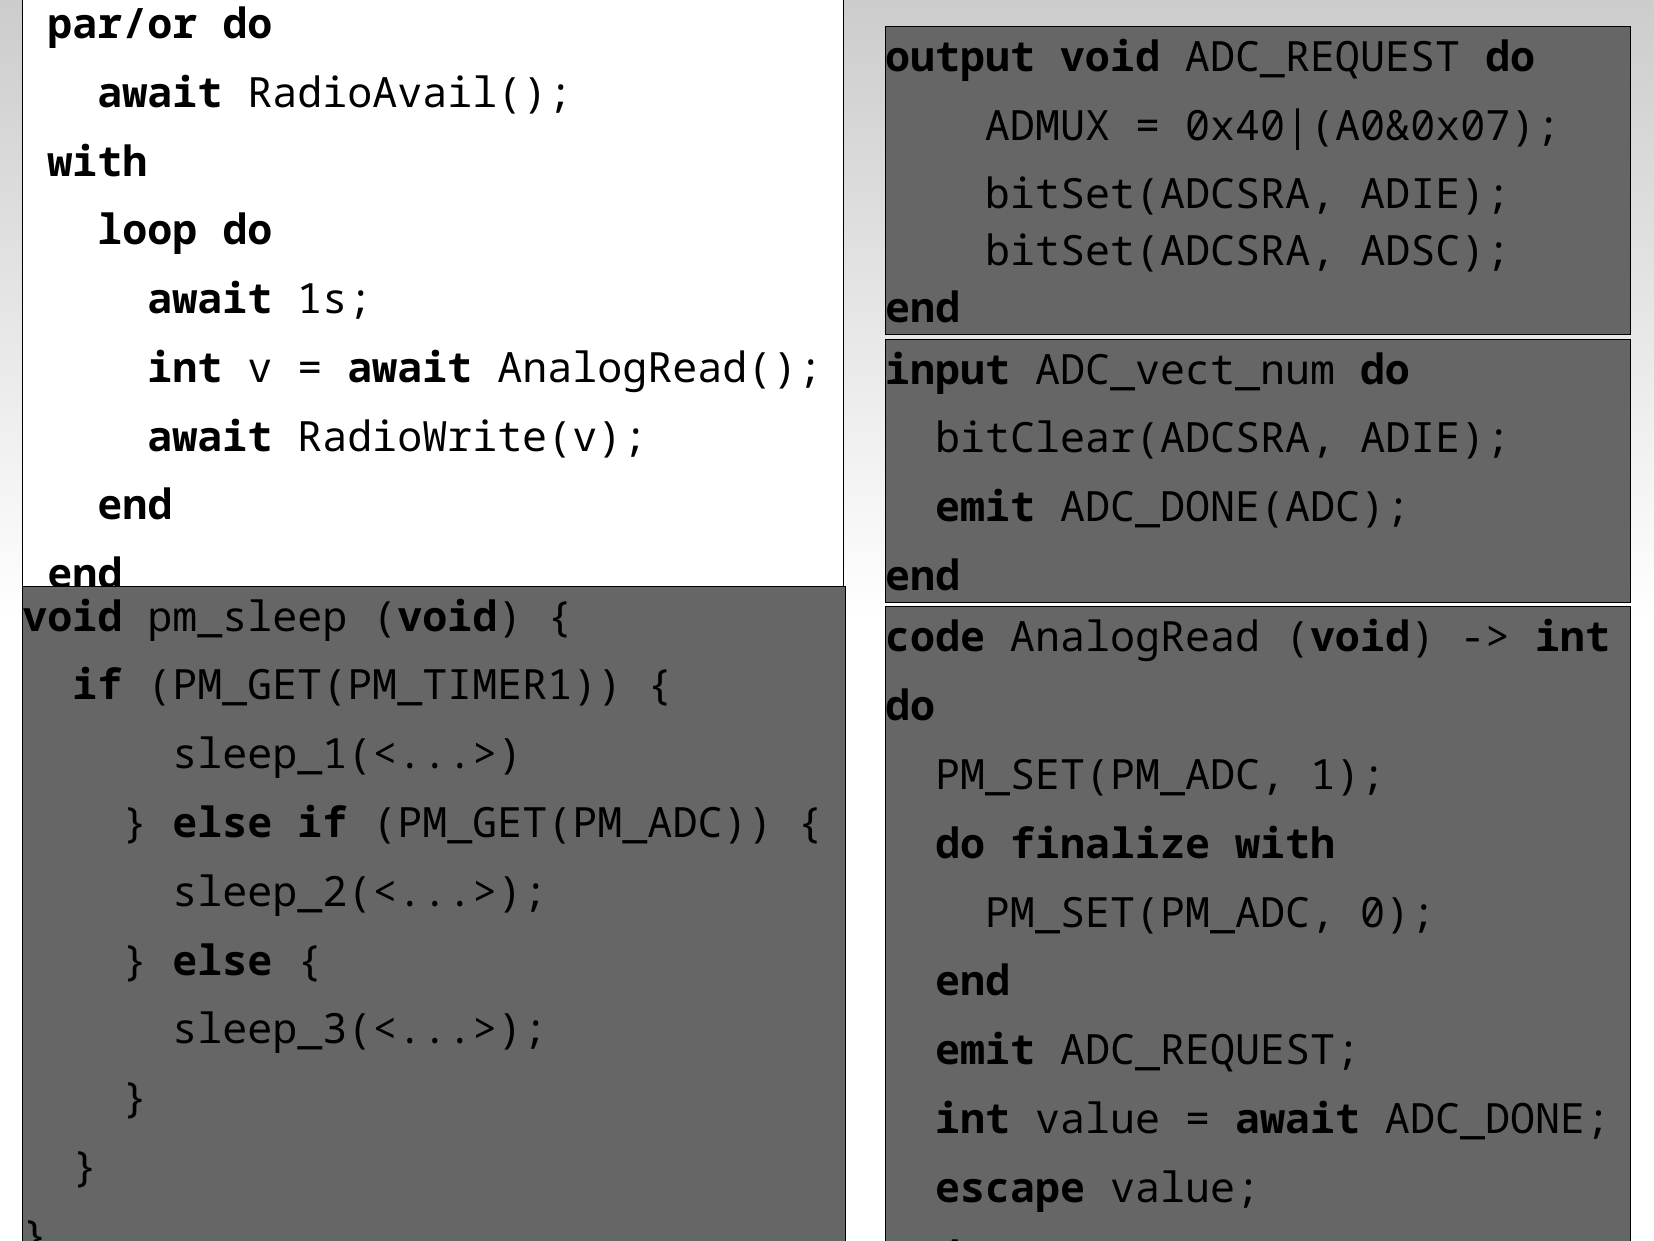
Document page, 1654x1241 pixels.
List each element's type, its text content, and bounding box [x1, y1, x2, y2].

text_box par/or do await RadioAvail(); with loop do await 1s; int v = await AnalogRead(); await RadioWrite(v); end end [22, 31, 844, 563]
text_box void pm_sleep (void) { if (PM_GET(PM_TIMER1)) { sleep_1(<...>) } else if (PM_GET(PM_ADC)) { sleep_2(<...>); } else { sleep_3(<...>); } } } [22, 627, 846, 1222]
text_box input ADC_vect_num do bitClear(ADCSRA, ADIE); emit ADC_DONE(ADC); end [885, 356, 1631, 586]
text_box output void ADC_REQUEST do ADMUX = 0x40|(A0&0x07); bitSet(ADCSRA, ADIE); bitSet(ADCSRA, ADSC); end [885, 47, 1631, 314]
text_box code AnalogRead (void) -> int do PM_SET(PM_ADC, 1); do finalize with PM_SET(PM_ADC, 0); end emit ADC_REQUEST; int value = await ADC_DONE; escape value; end [885, 649, 1631, 1241]
